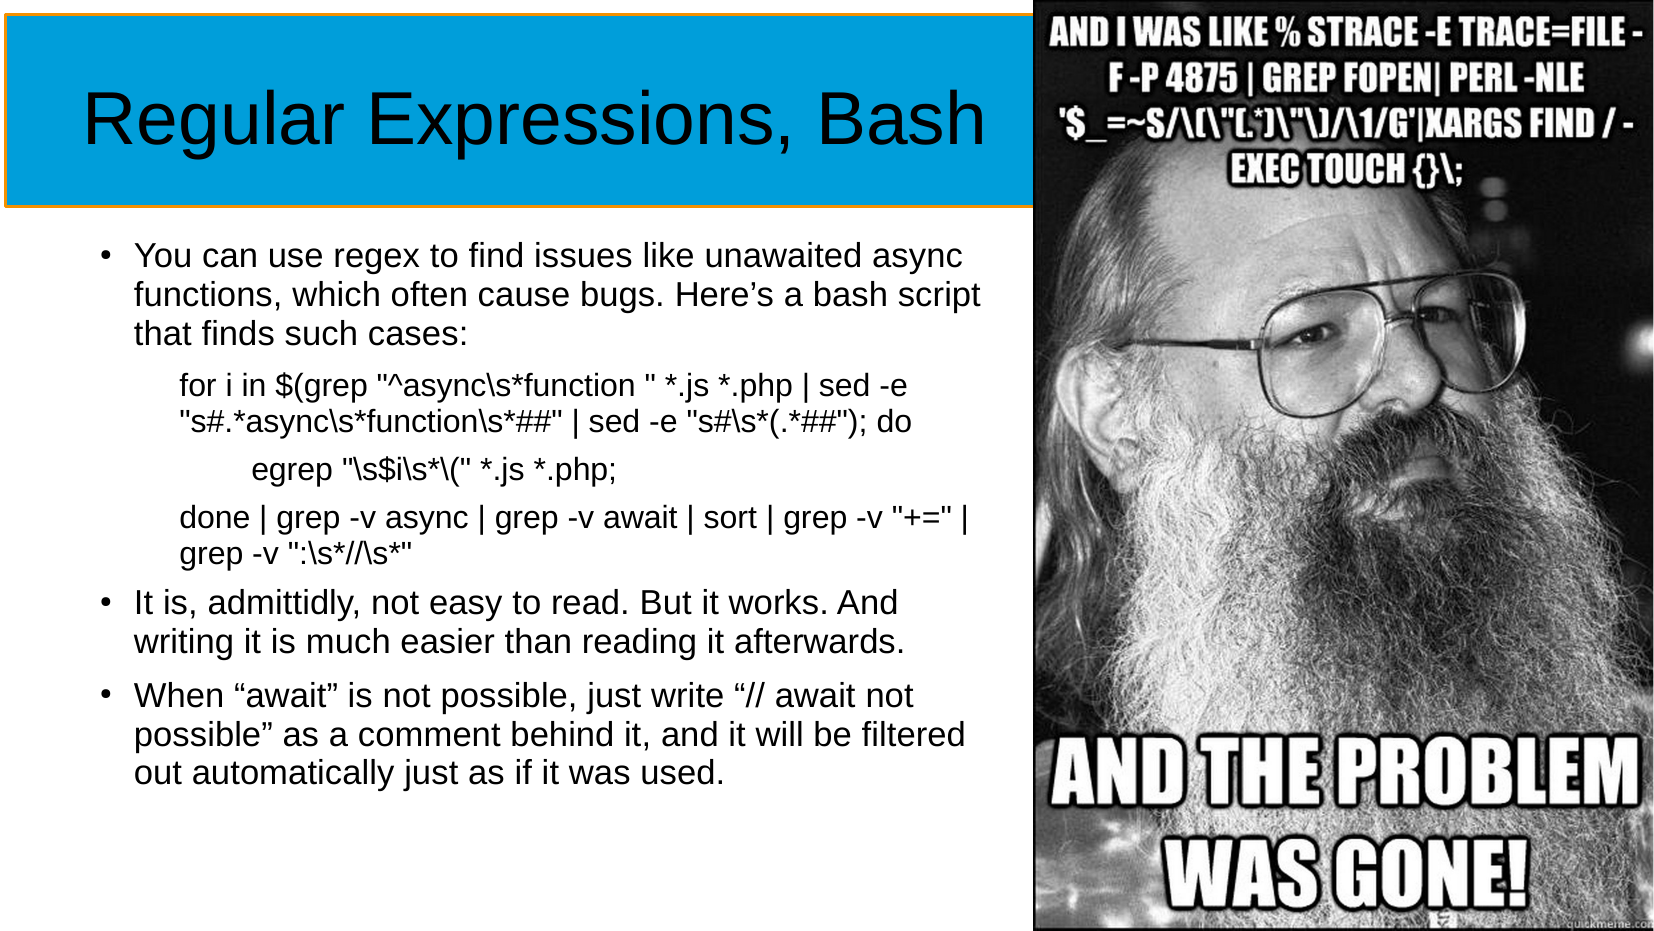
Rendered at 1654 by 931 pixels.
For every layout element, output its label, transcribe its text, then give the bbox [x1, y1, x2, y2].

title Regular Expressions, Bash [82, 44, 1033, 192]
list You can use regex to find issues like unawaited async functions, which often cause bugs. Here’s a bash script that finds such cases: for i in $(grep "^async\s*function " *.js *.php | sed -e "s#.*async\s*function\s*##" | sed -e "s#\s*(.*##"); do egrep "\s$i\s*\(" *.js *.php; done | grep -v async | grep -v await | sort | grep -v "+=" | grep -v ":\s*//\s*" It is, admittidly, not easy to read. But it works. And writing it is much easier than reading it afterwards. When “await” is not possible, just write “// await not possible” as a comment behind it, and it will be filtered out automatically just as if it was used. [88, 236, 1004, 798]
picture [1033, 0, 1654, 931]
